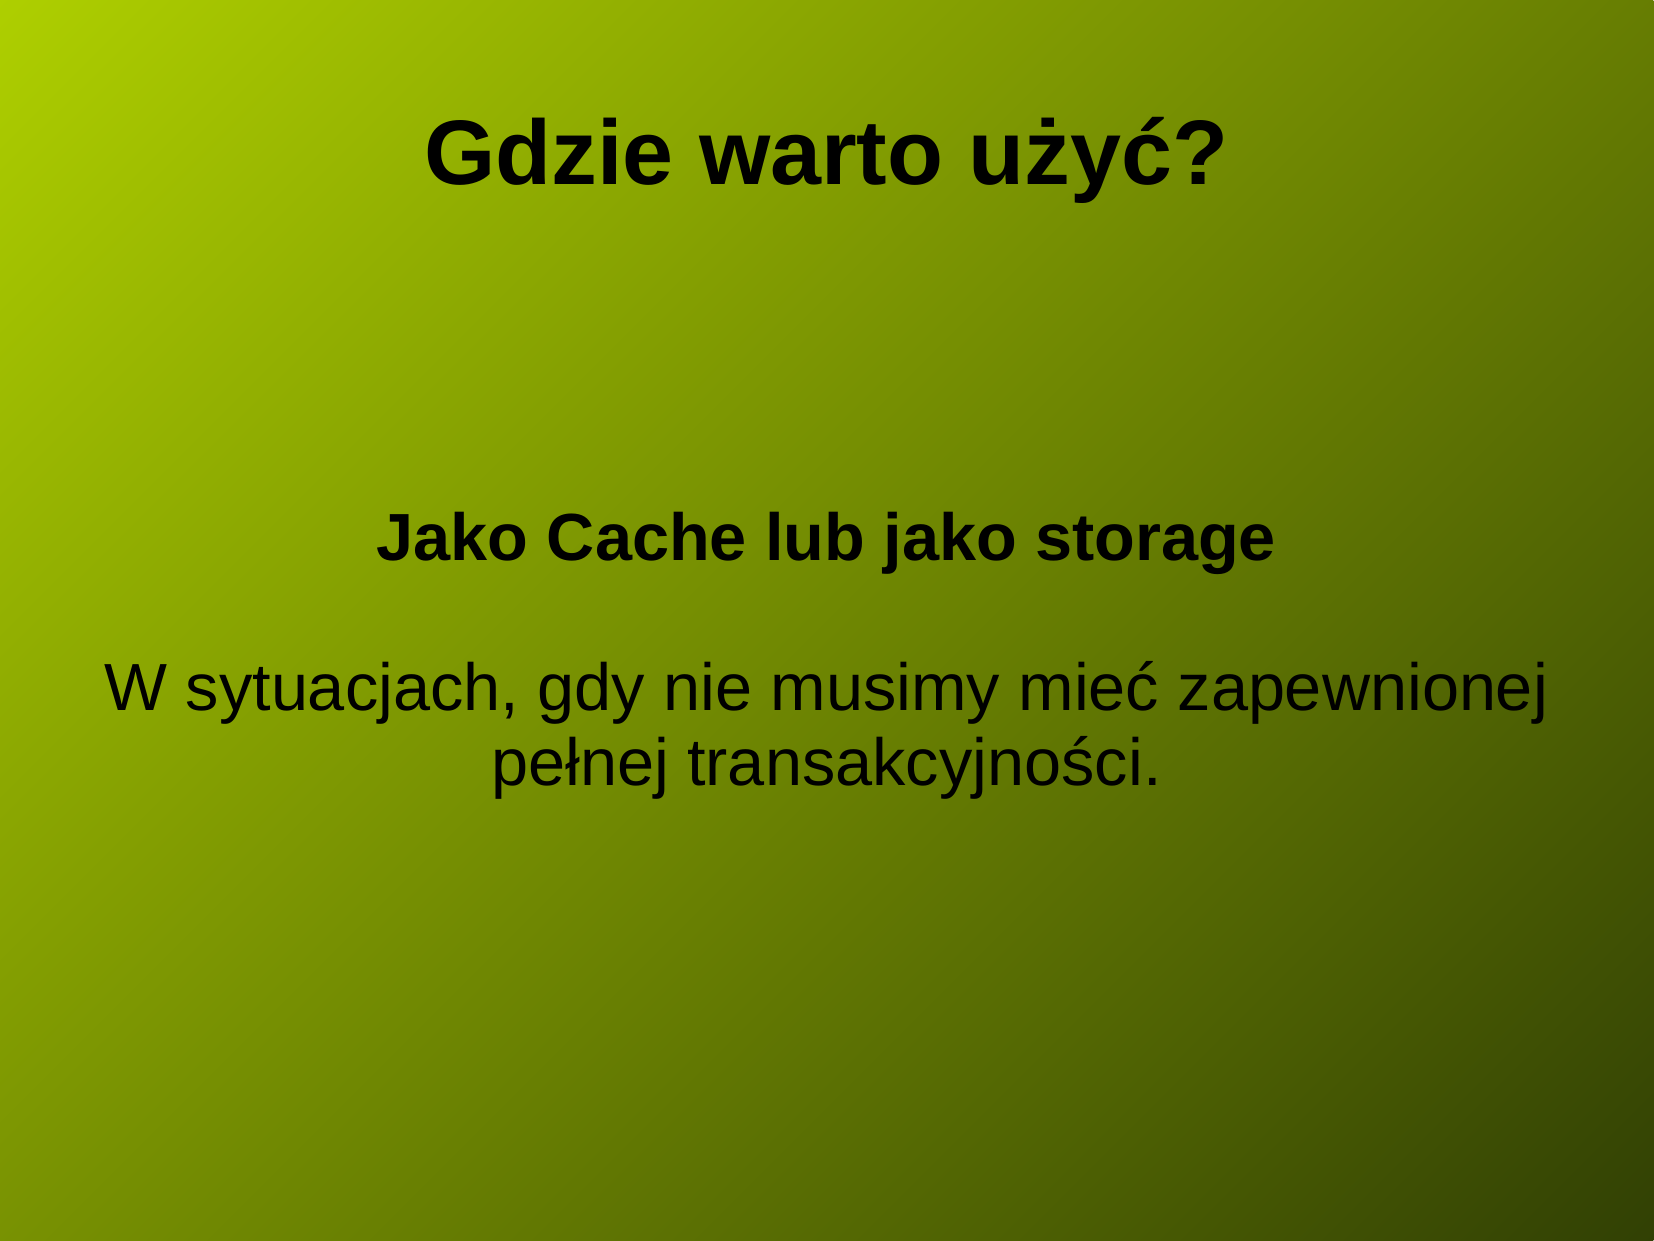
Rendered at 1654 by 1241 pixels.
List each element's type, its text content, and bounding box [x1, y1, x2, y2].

subtitle Jako Cache lub jako storage W sytuacjach, gdy nie musimy mieć zapewnionej pełnej transakcyjności. [82, 290, 1571, 1010]
title Gdzie warto użyć? [82, 49, 1571, 257]
